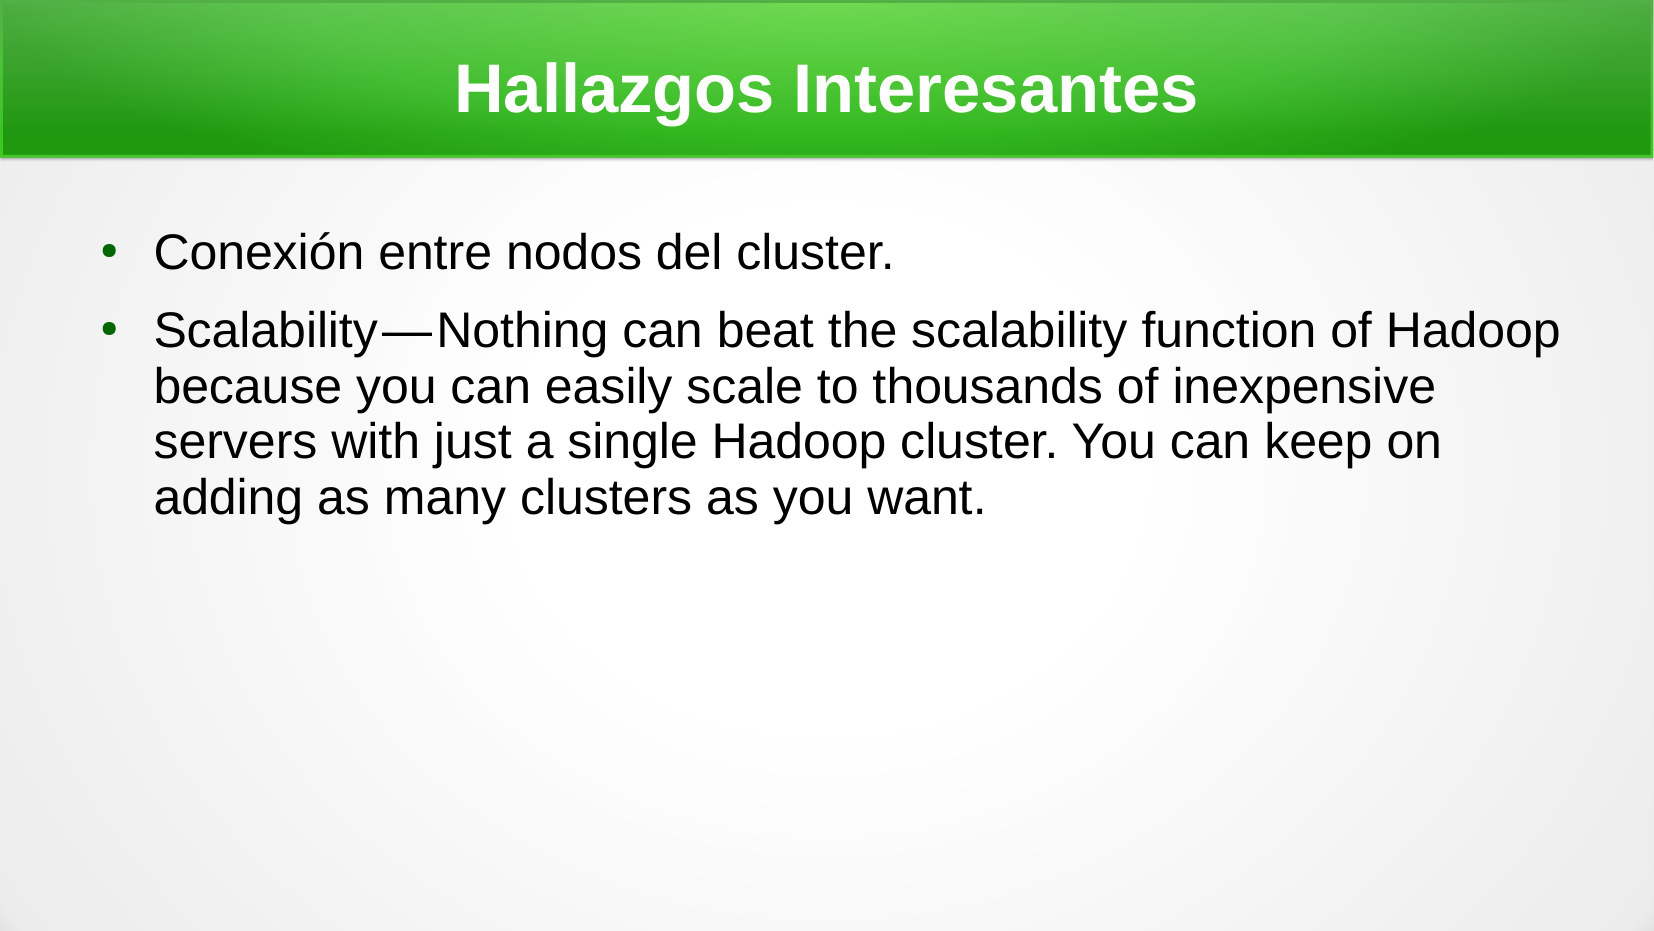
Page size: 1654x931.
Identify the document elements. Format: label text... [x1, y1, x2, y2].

title Hallazgos Interesantes [82, 35, 1571, 142]
list Conexión entre nodos del cluster. Scalability — Nothing can beat the scalability function of Hadoop because you can easily scale to thousands of inexpensive servers with just a single Hadoop cluster. You can keep on adding as many clusters as you want. [82, 224, 1571, 764]
